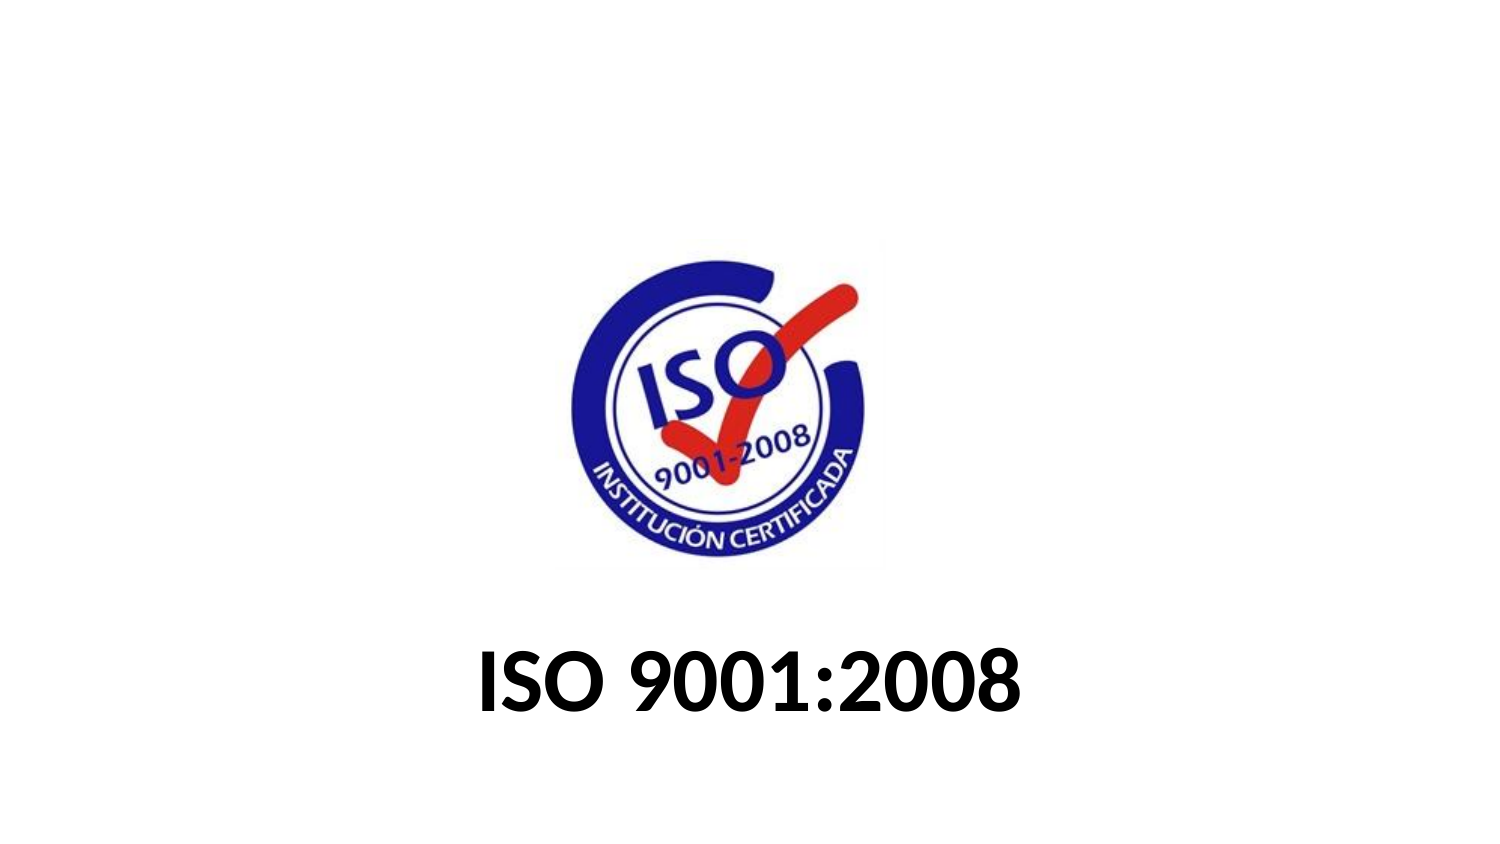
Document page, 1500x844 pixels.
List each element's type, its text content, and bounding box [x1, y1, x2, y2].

picture [555, 239, 886, 571]
title ISO 9001:2008 [0, 600, 1500, 764]
